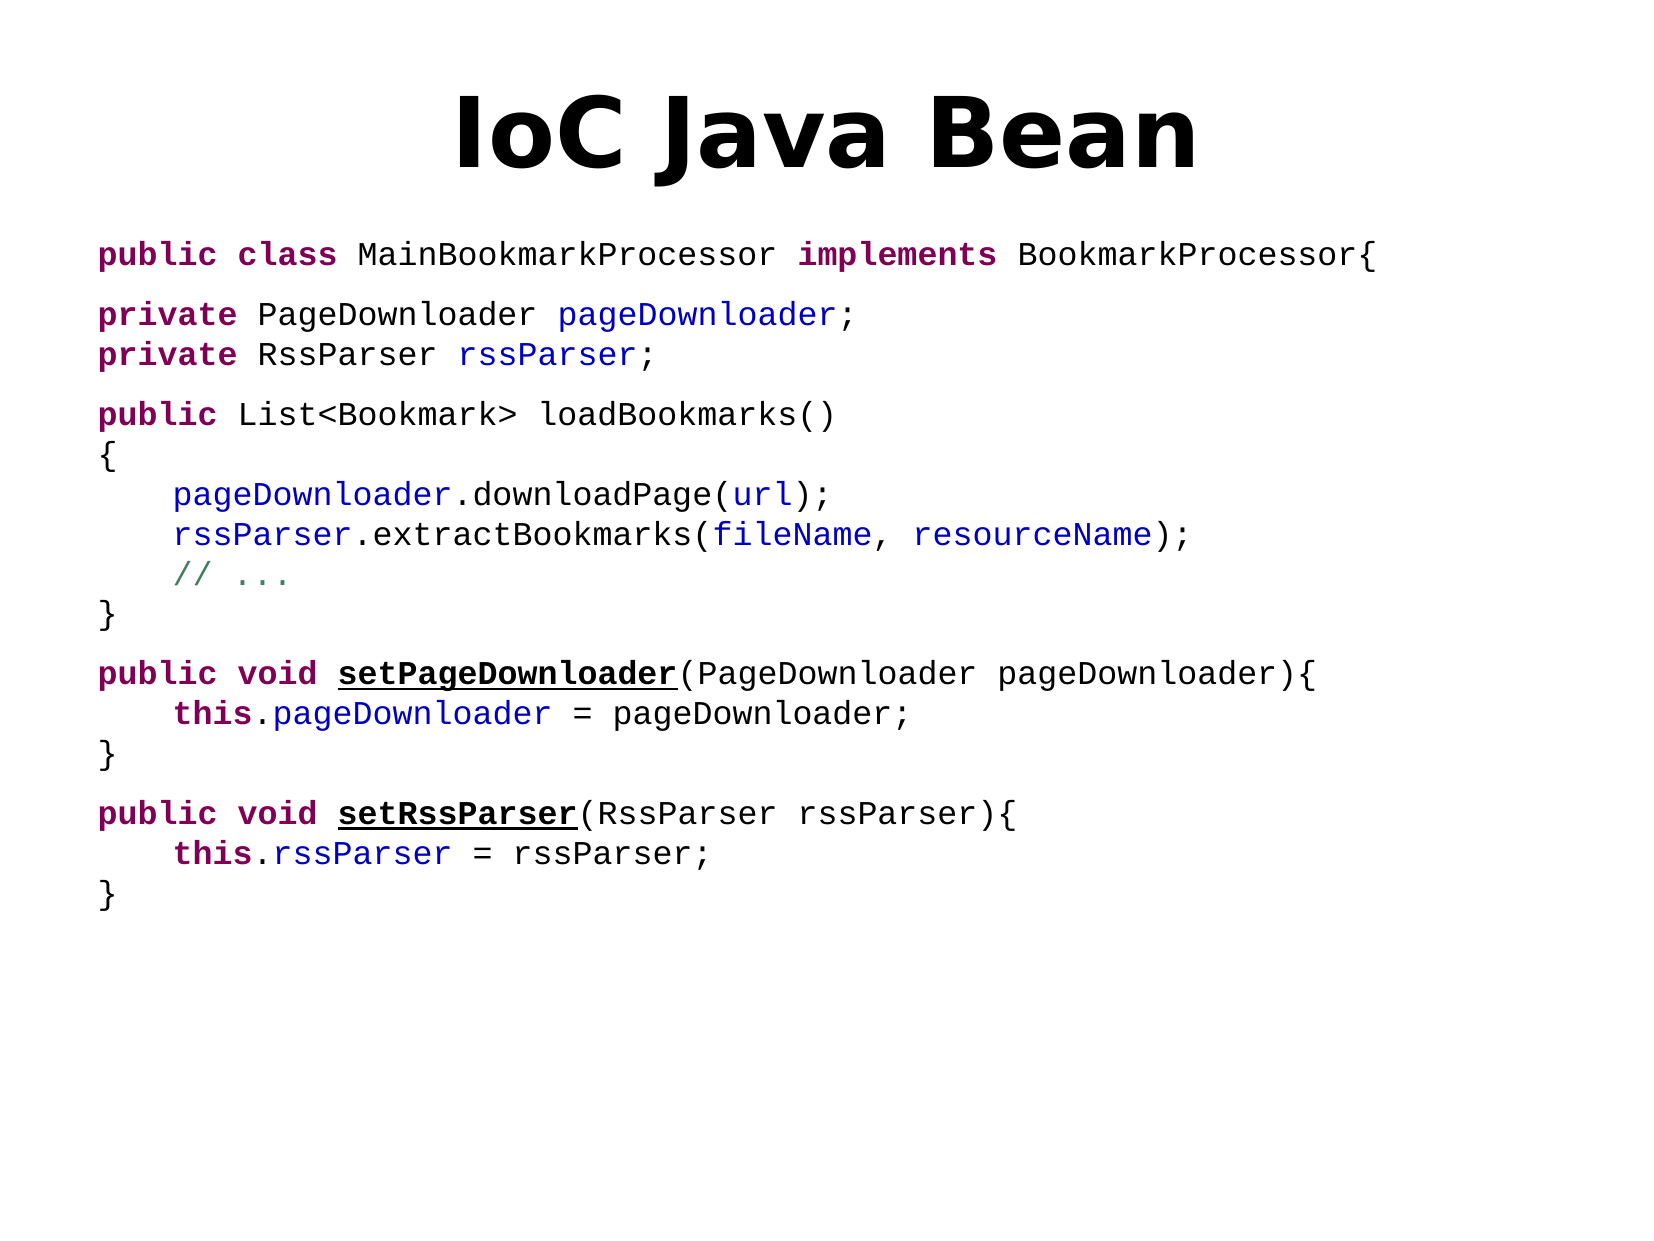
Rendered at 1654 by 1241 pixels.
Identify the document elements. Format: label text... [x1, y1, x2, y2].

list public class MainBookmarkProcessor implements BookmarkProcessor{ private PageDownloader pageDownloader; private RssParser rssParser; public List<Bookmark> loadBookmarks() { pageDownloader.downloadPage(url); rssParser.extractBookmarks(fileName, resourceName); // ... } public void setPageDownloader(PageDownloader pageDownloader){ this.pageDownloader = pageDownloader; } public void setRssParser(RssParser rssParser){ this.rssParser = rssParser; } [82, 225, 1538, 1186]
title IoC Java Bean [82, 49, 1571, 196]
